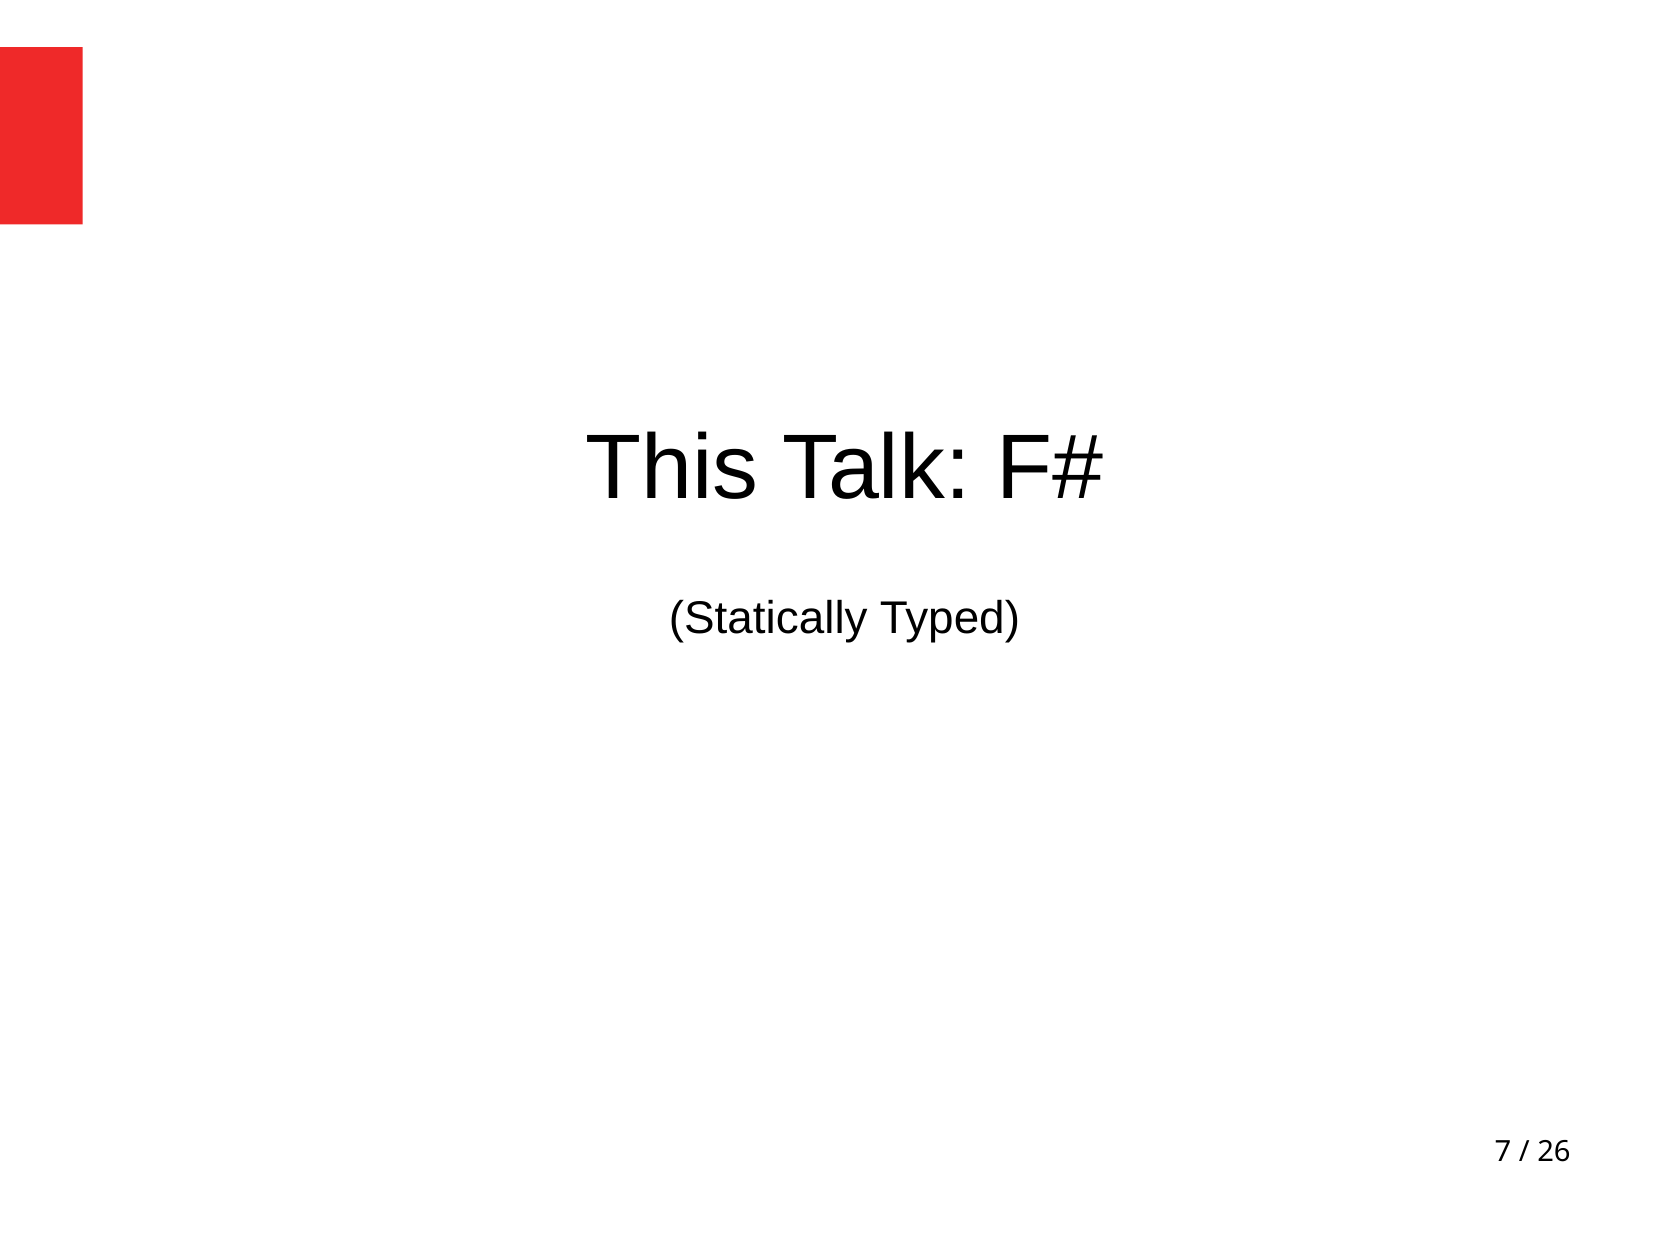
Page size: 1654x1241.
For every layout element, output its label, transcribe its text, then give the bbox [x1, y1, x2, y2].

subtitle This Talk: F# (Statically Typed) [118, 49, 1571, 1010]
